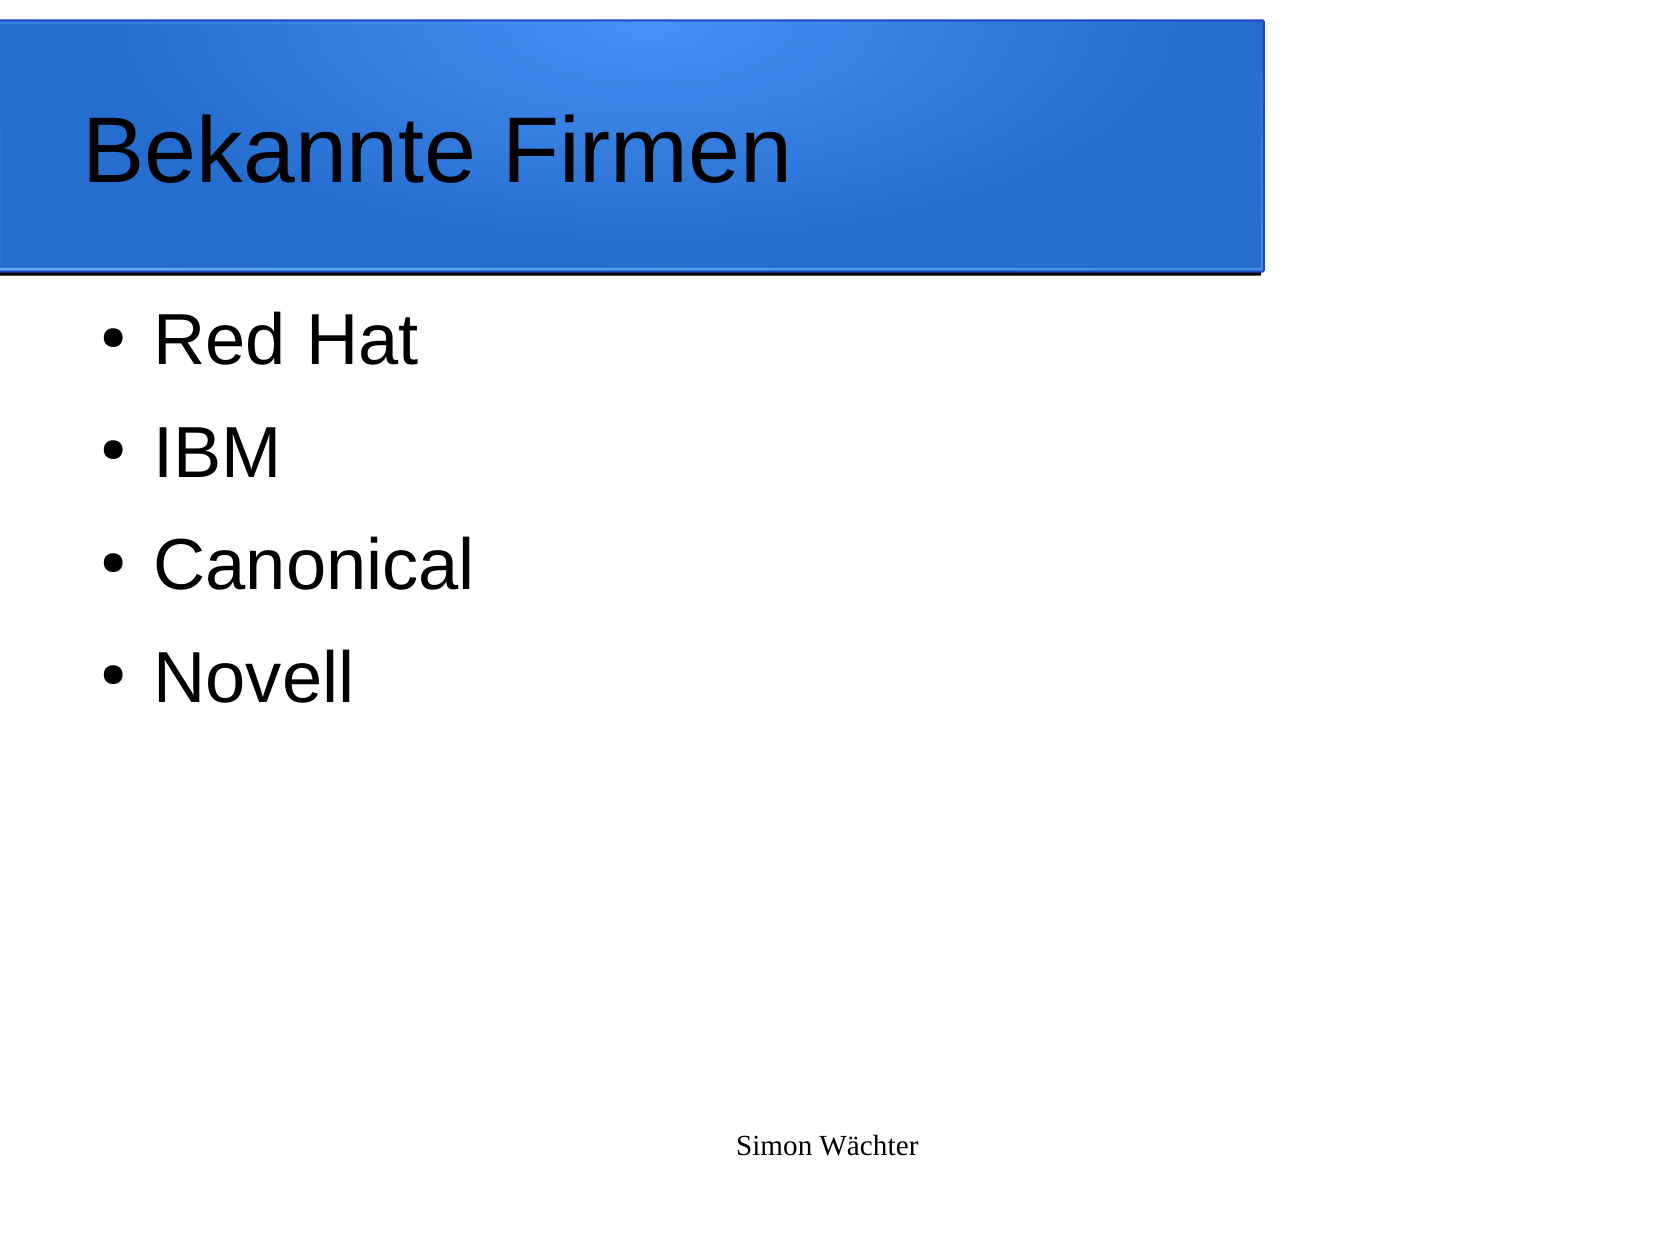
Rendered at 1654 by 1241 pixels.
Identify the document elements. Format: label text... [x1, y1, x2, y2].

list Red Hat IBM Canonical Novell [82, 299, 1571, 1019]
title Bekannte Firmen [82, 47, 1235, 252]
